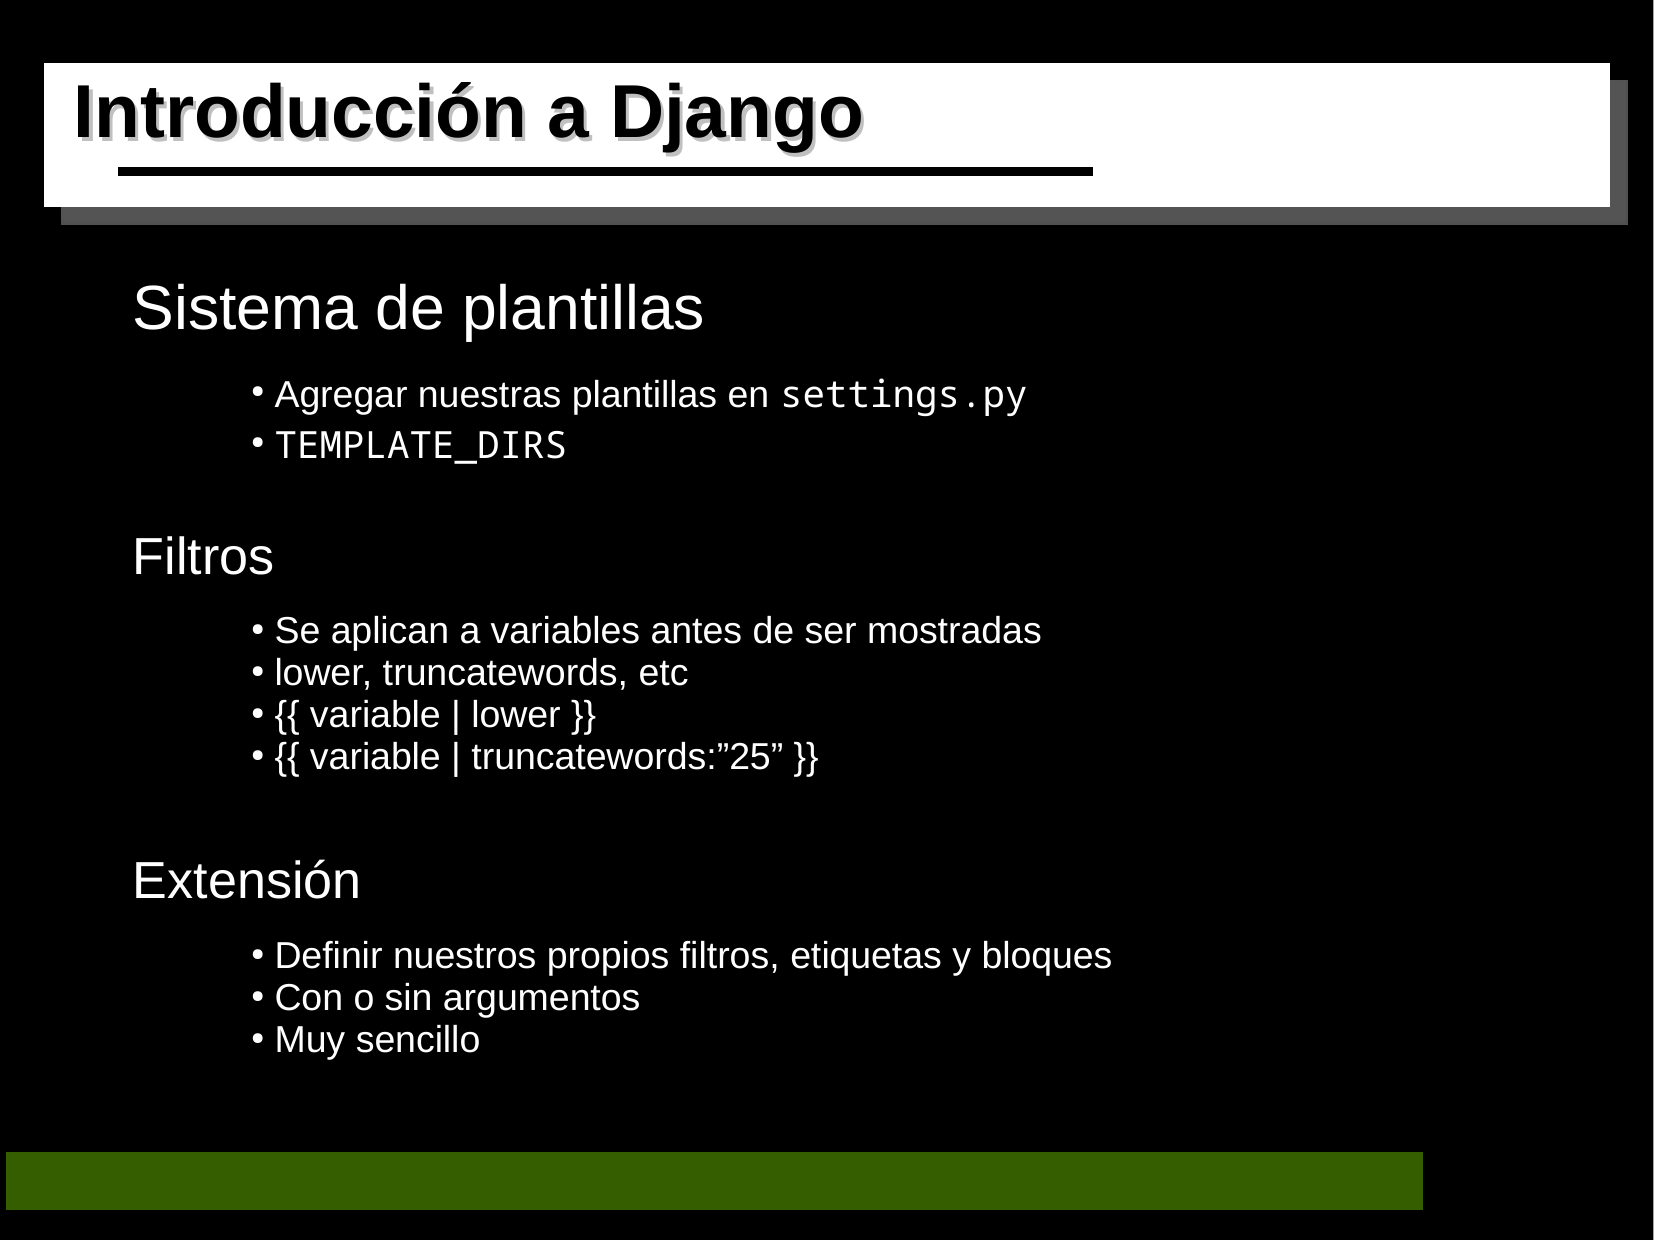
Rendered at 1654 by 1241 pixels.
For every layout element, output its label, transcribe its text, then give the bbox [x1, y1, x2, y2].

text_box [5, 1151, 1424, 1211]
text_box [44, 63, 1610, 207]
text_box Sistema de plantillas [118, 265, 722, 351]
text_box Definir nuestros propios filtros, etiquetas y bloques Con o sin argumentos Muy sencillo [236, 927, 1447, 1070]
text_box Filtros [118, 519, 290, 593]
text_box Agregar nuestras plantillas en settings.py TEMPLATE_DIRS [236, 360, 1447, 463]
text_box Se aplican a variables antes de ser mostradas lower, truncatewords, etc {{ variable | lower }} {{ variable | truncatewords:”25” }} [236, 602, 1447, 786]
text_box Extensión [118, 844, 377, 918]
text_box Introducción a Django [59, 62, 894, 184]
